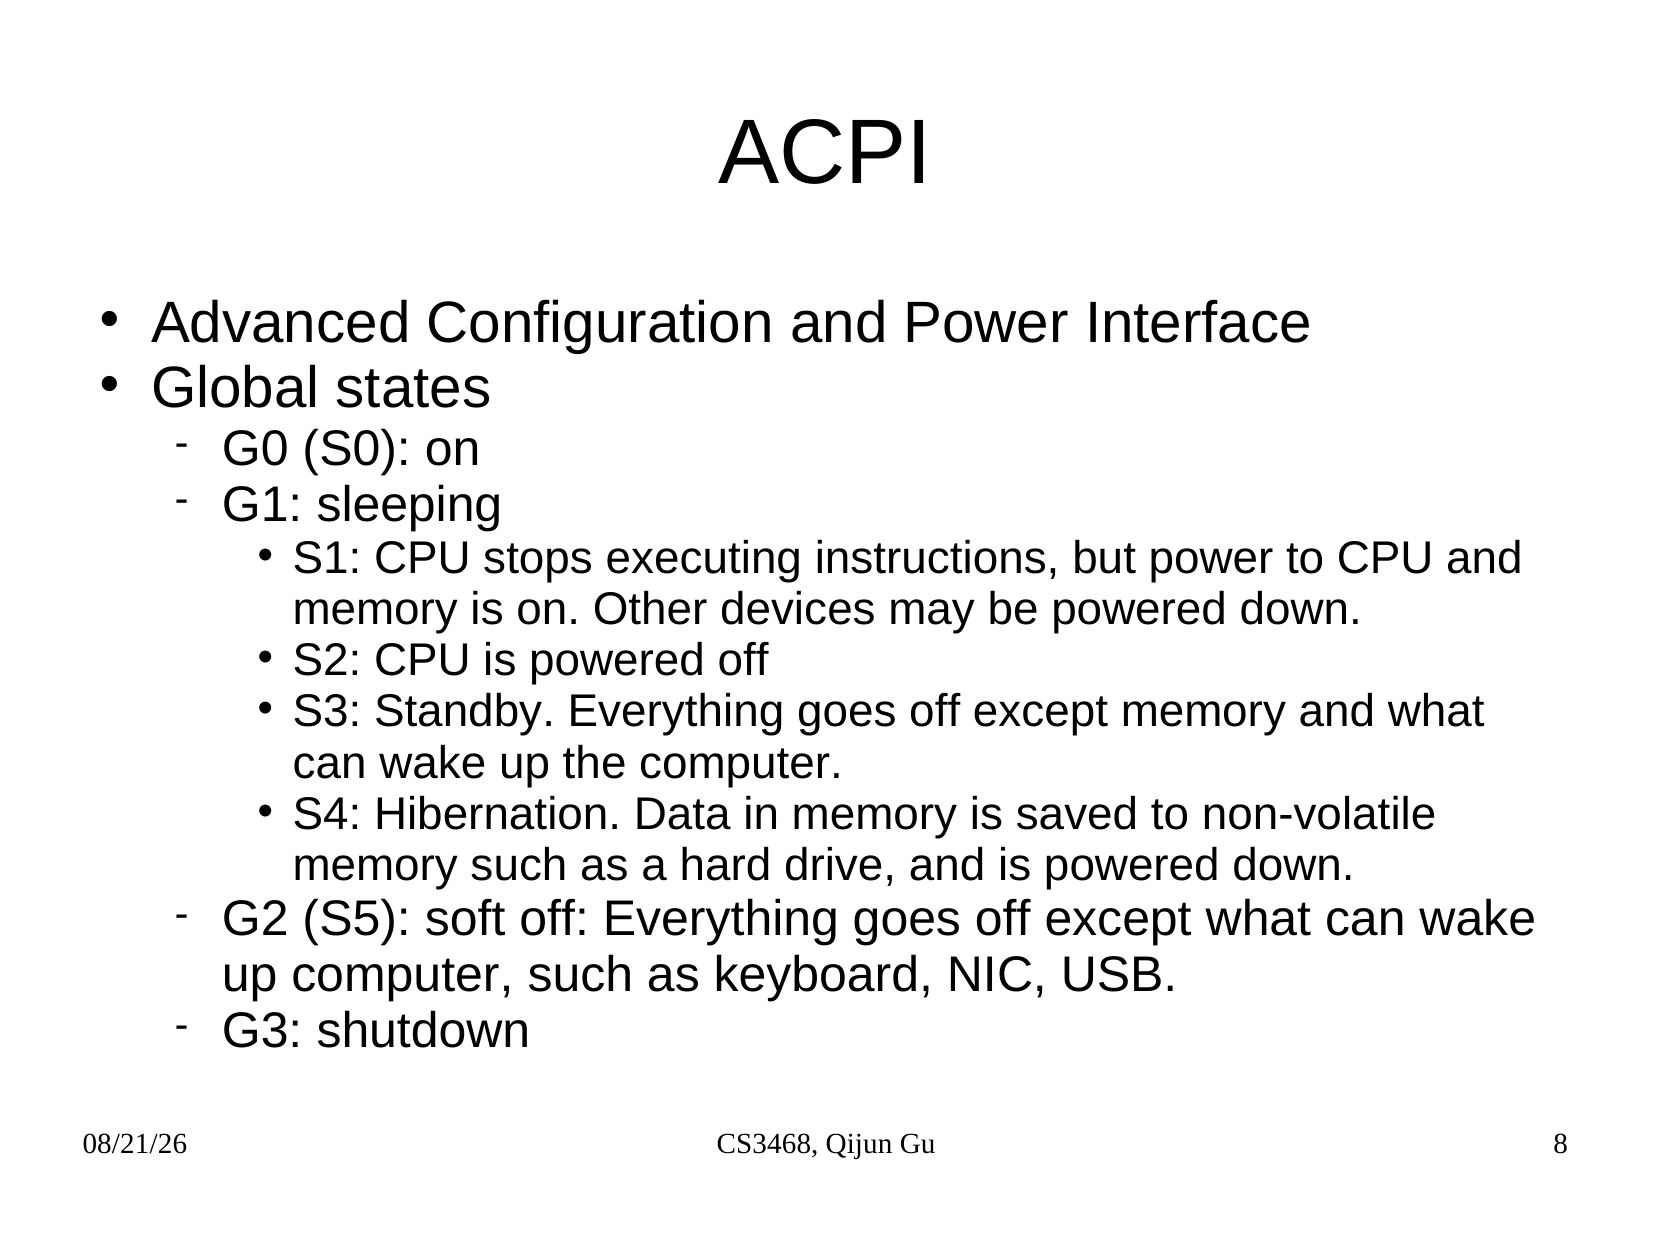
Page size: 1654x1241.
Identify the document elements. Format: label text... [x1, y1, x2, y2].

list Advanced Configuration and Power Interface Global states G0 (S0): on G1: sleeping S1: CPU stops executing instructions, but power to CPU and memory is on. Other devices may be powered down. S2: CPU is powered off S3: Standby. Everything goes off except memory and what can wake up the computer. S4: Hibernation. Data in memory is saved to non-volatile memory such as a hard drive, and is powered down. G2 (S5): soft off: Everything goes off except what can wake up computer, such as keyboard, NIC, USB. G3: shutdown [82, 290, 1568, 1107]
title ACPI [82, 49, 1568, 254]
